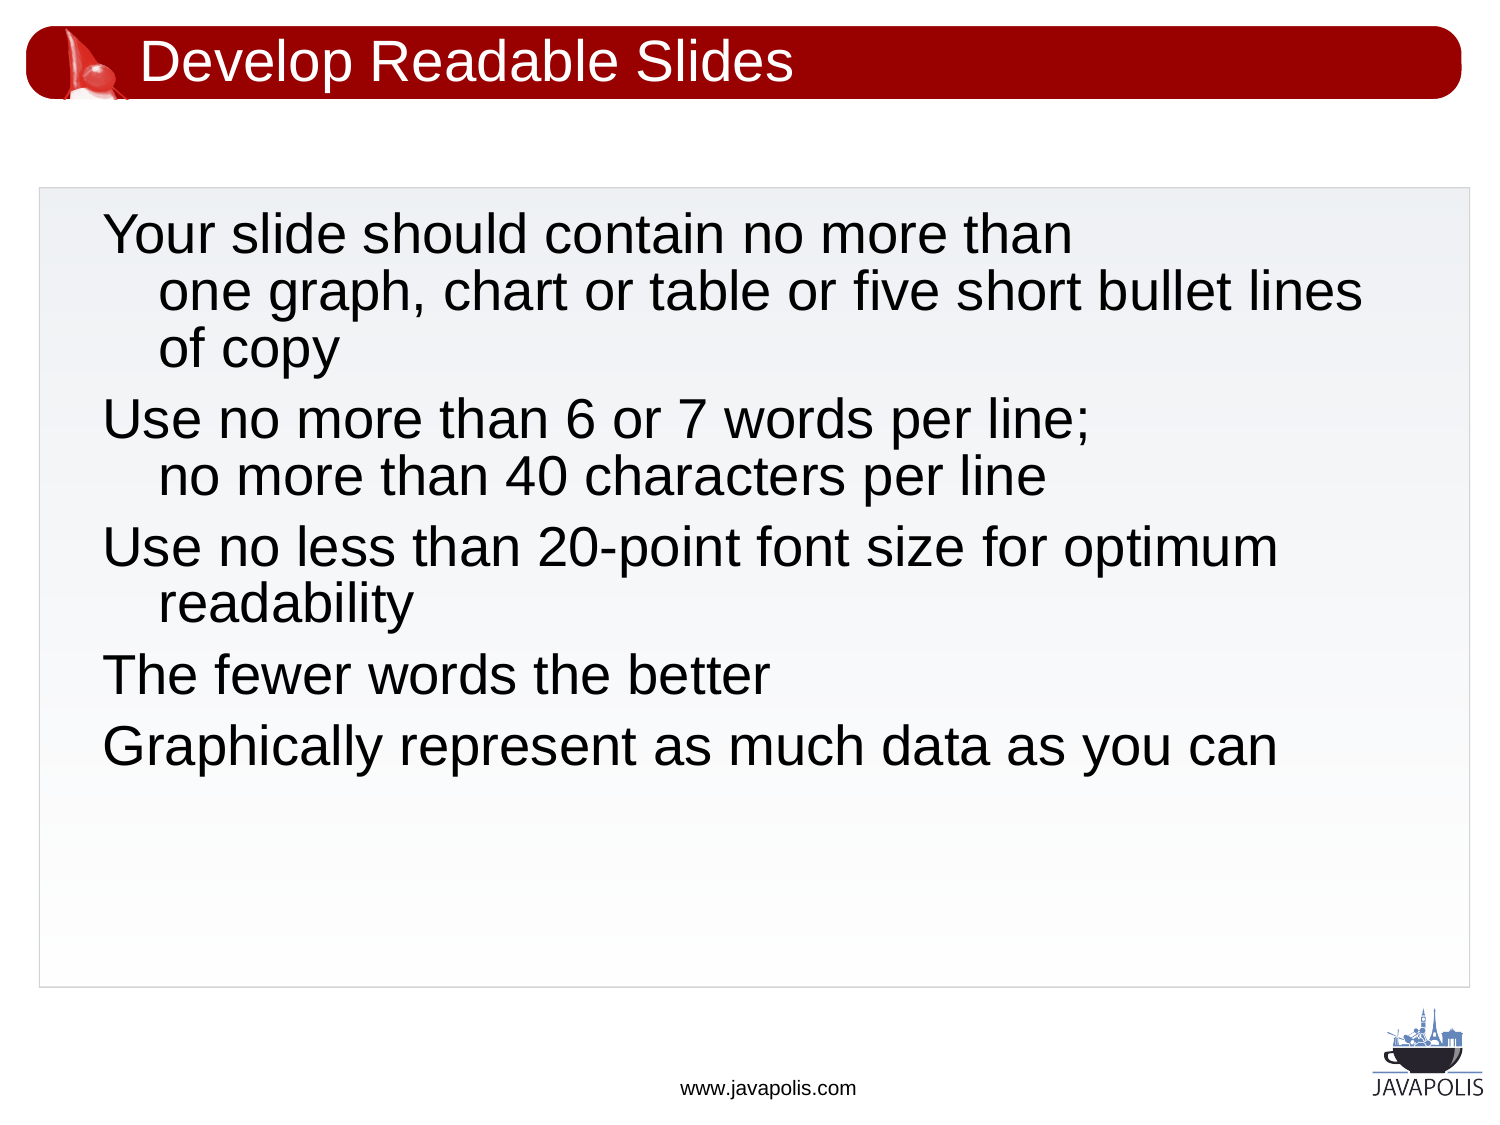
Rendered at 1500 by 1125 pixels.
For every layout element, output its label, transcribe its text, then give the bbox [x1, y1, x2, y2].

list Your slide should contain no more than one graph, chart or table or five short bullet lines of copy Use no more than 6 or 7 words per line; no more than 40 characters per line Use no less than 20-point font size for optimum readability The fewer words the better Graphically represent as much data as you can [87, 199, 1426, 1125]
picture [1426, 1006, 1500, 1125]
title Develop Readable Slides [125, 0, 1450, 100]
picture [62, 28, 125, 100]
